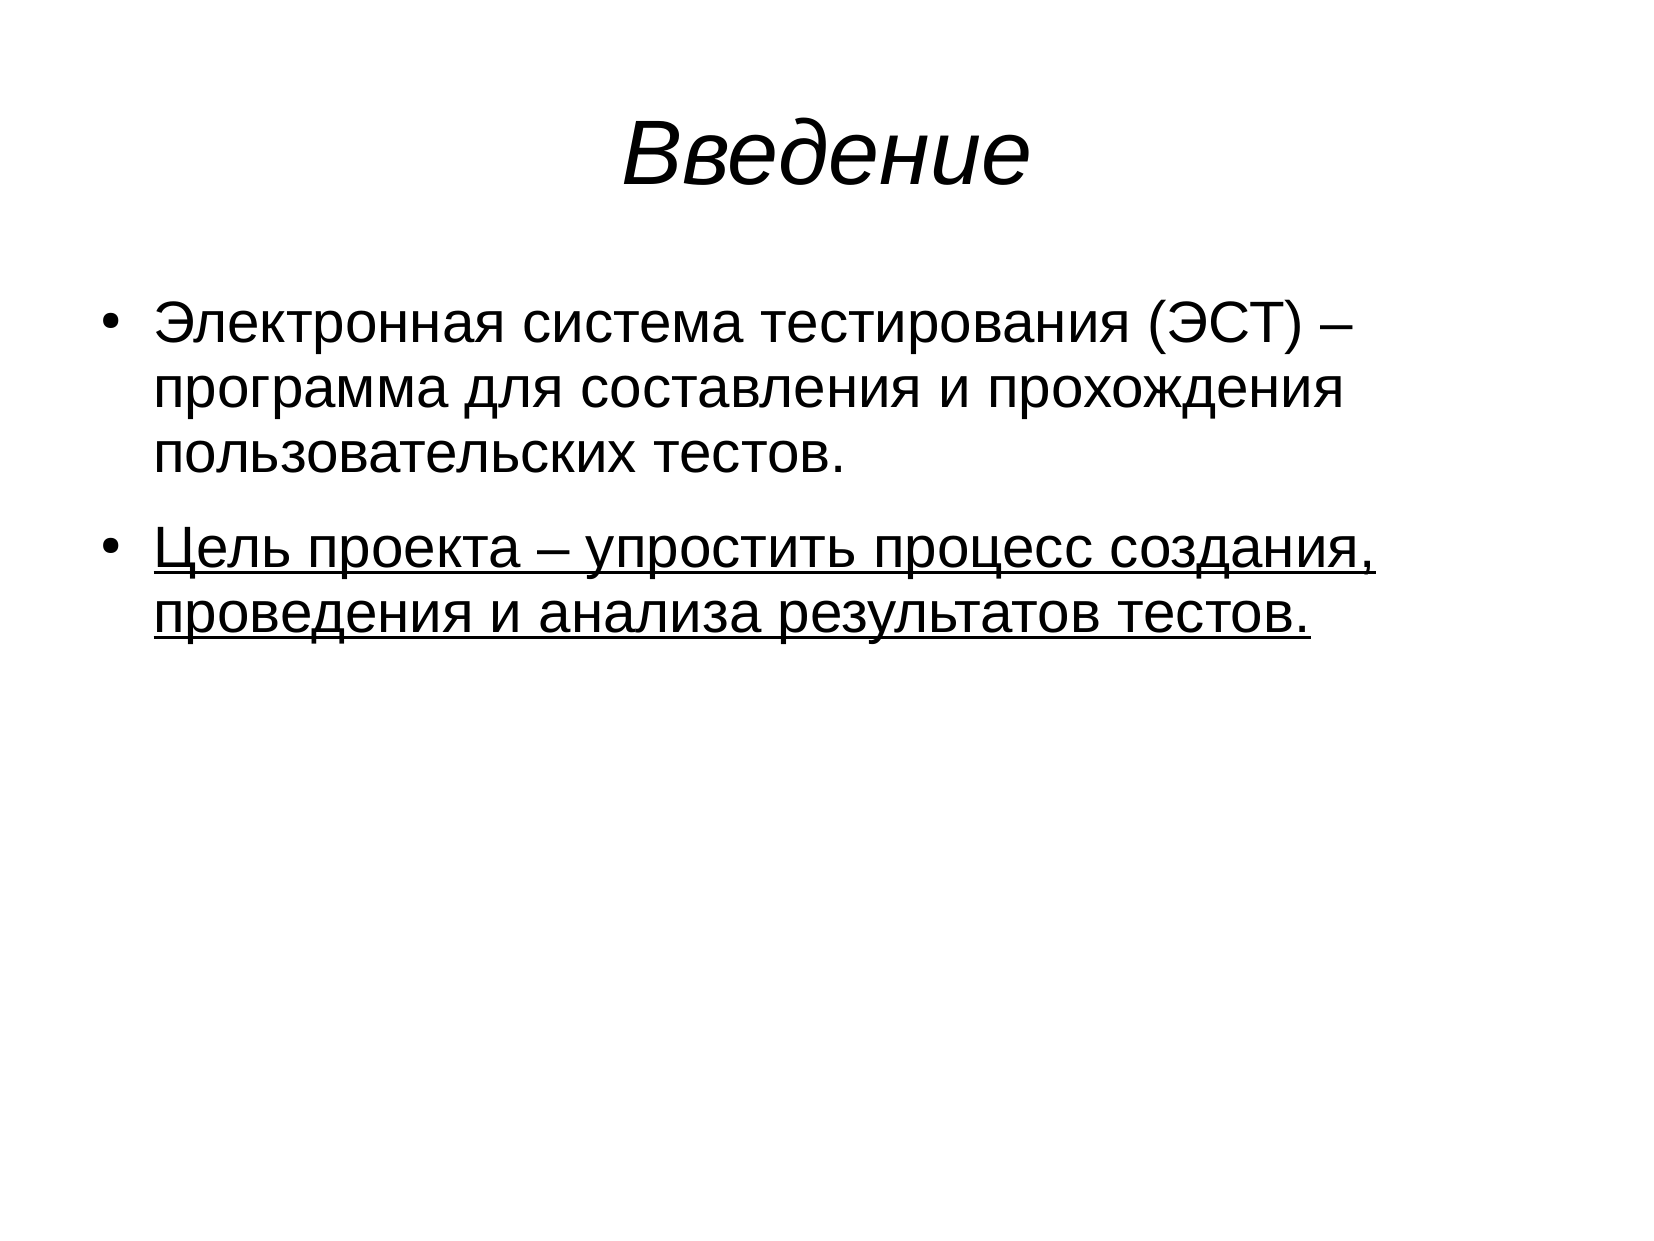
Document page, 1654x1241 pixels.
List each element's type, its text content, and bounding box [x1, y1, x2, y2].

list Электронная система тестирования (ЭСТ) – программа для составления и прохождения пользовательских тестов. Цель проекта – упростить процесс создания, проведения и анализа результатов тестов. [82, 290, 1571, 1109]
title Введение [82, 49, 1571, 257]
